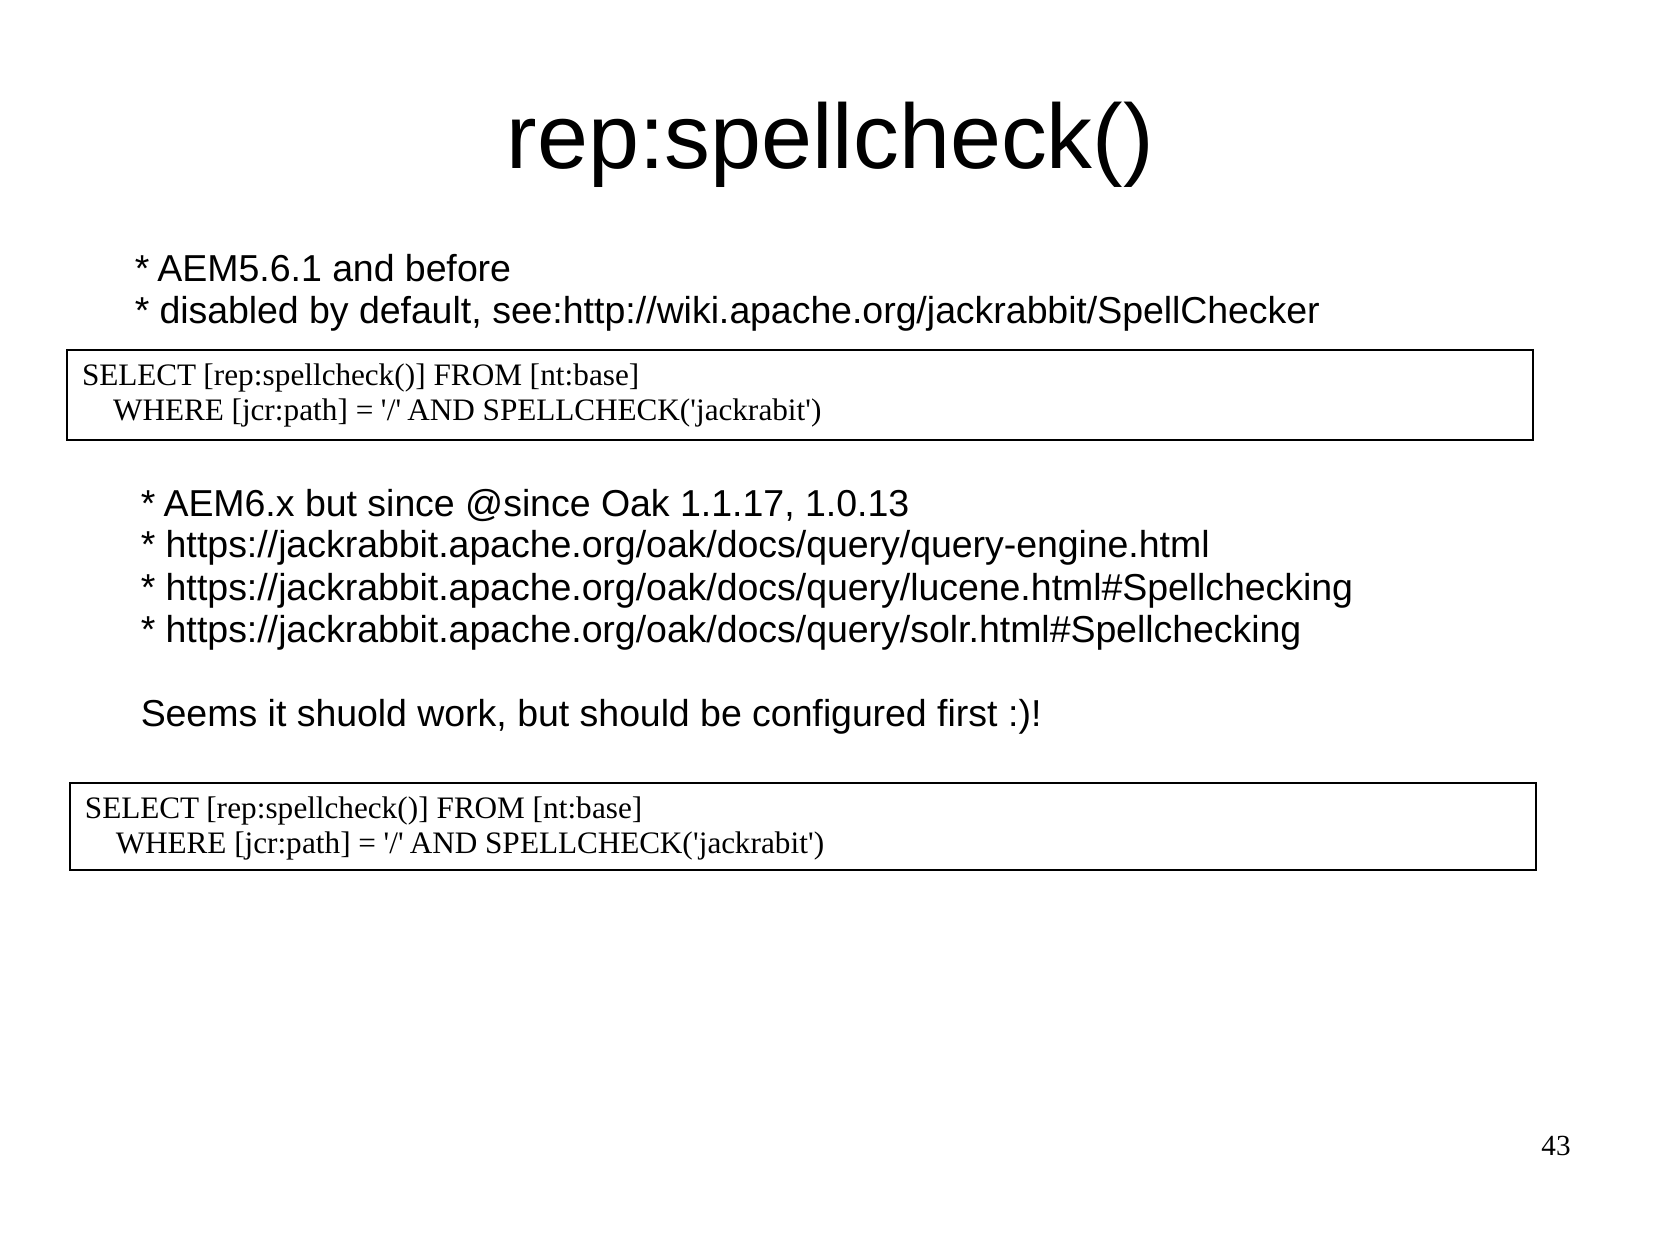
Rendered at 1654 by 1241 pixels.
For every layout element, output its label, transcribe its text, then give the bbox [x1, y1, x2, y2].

text_box * AEM6.x but since @since Oak 1.1.17, 1.0.13 * https://jackrabbit.apache.org/oak/docs/query/query-engine.html * https://jackrabbit.apache.org/oak/docs/query/lucene.html#Spellchecking * https://jackrabbit.apache.org/oak/docs/query/solr.html#Spellchecking Seems it shuold work, but should be configured first :)! [126, 474, 1537, 784]
table_header SELECT [rep:spellcheck()] FROM [nt:base] WHERE [jcr:path] = '/' AND SPELLCHECK('jackrabit') [68, 351, 1532, 439]
table_header SELECT [rep:spellcheck()] FROM [nt:base] WHERE [jcr:path] = '/' AND SPELLCHECK('jackrabit') [71, 784, 1535, 869]
text_box * AEM5.6.1 and before * disabled by default, see:http://wiki.apache.org/jackrabbit/SpellChecker [120, 240, 1531, 339]
title rep:spellcheck() [86, 32, 1576, 241]
